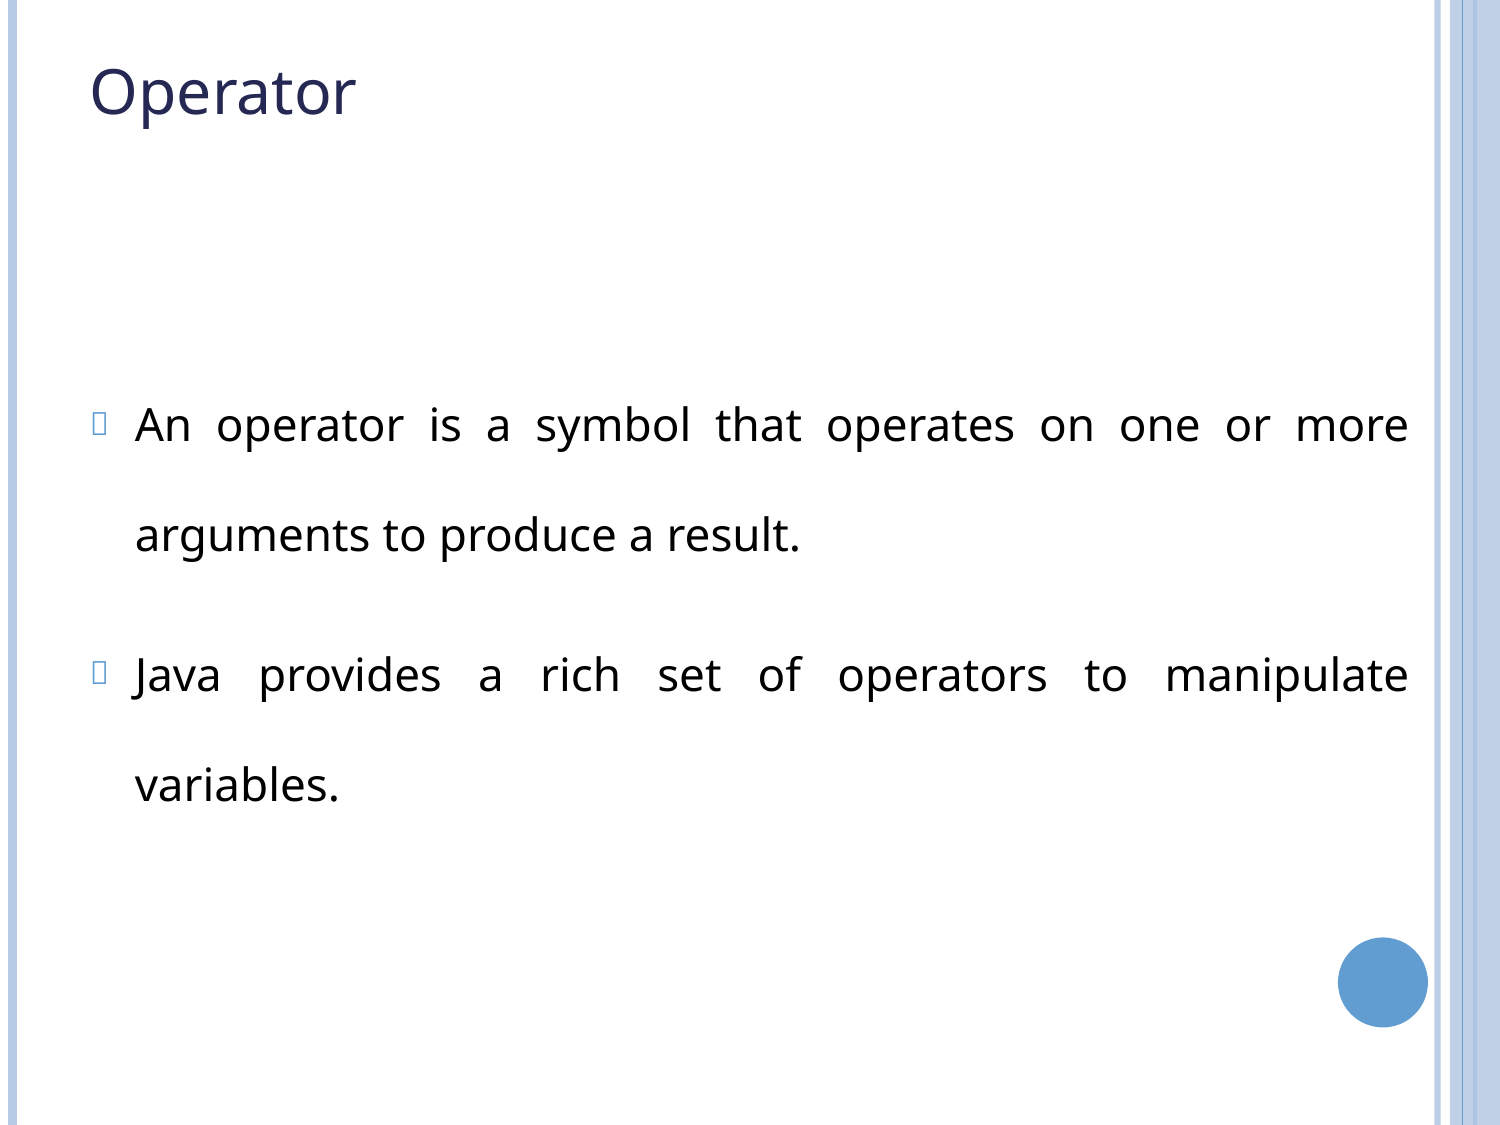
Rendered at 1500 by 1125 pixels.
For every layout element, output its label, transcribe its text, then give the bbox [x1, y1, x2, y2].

title Operator [75, 45, 1300, 233]
list An operator is a symbol that operates on one or more arguments to produce a result. Java provides a rich set of operators to manipulate variables. [75, 333, 1425, 835]
